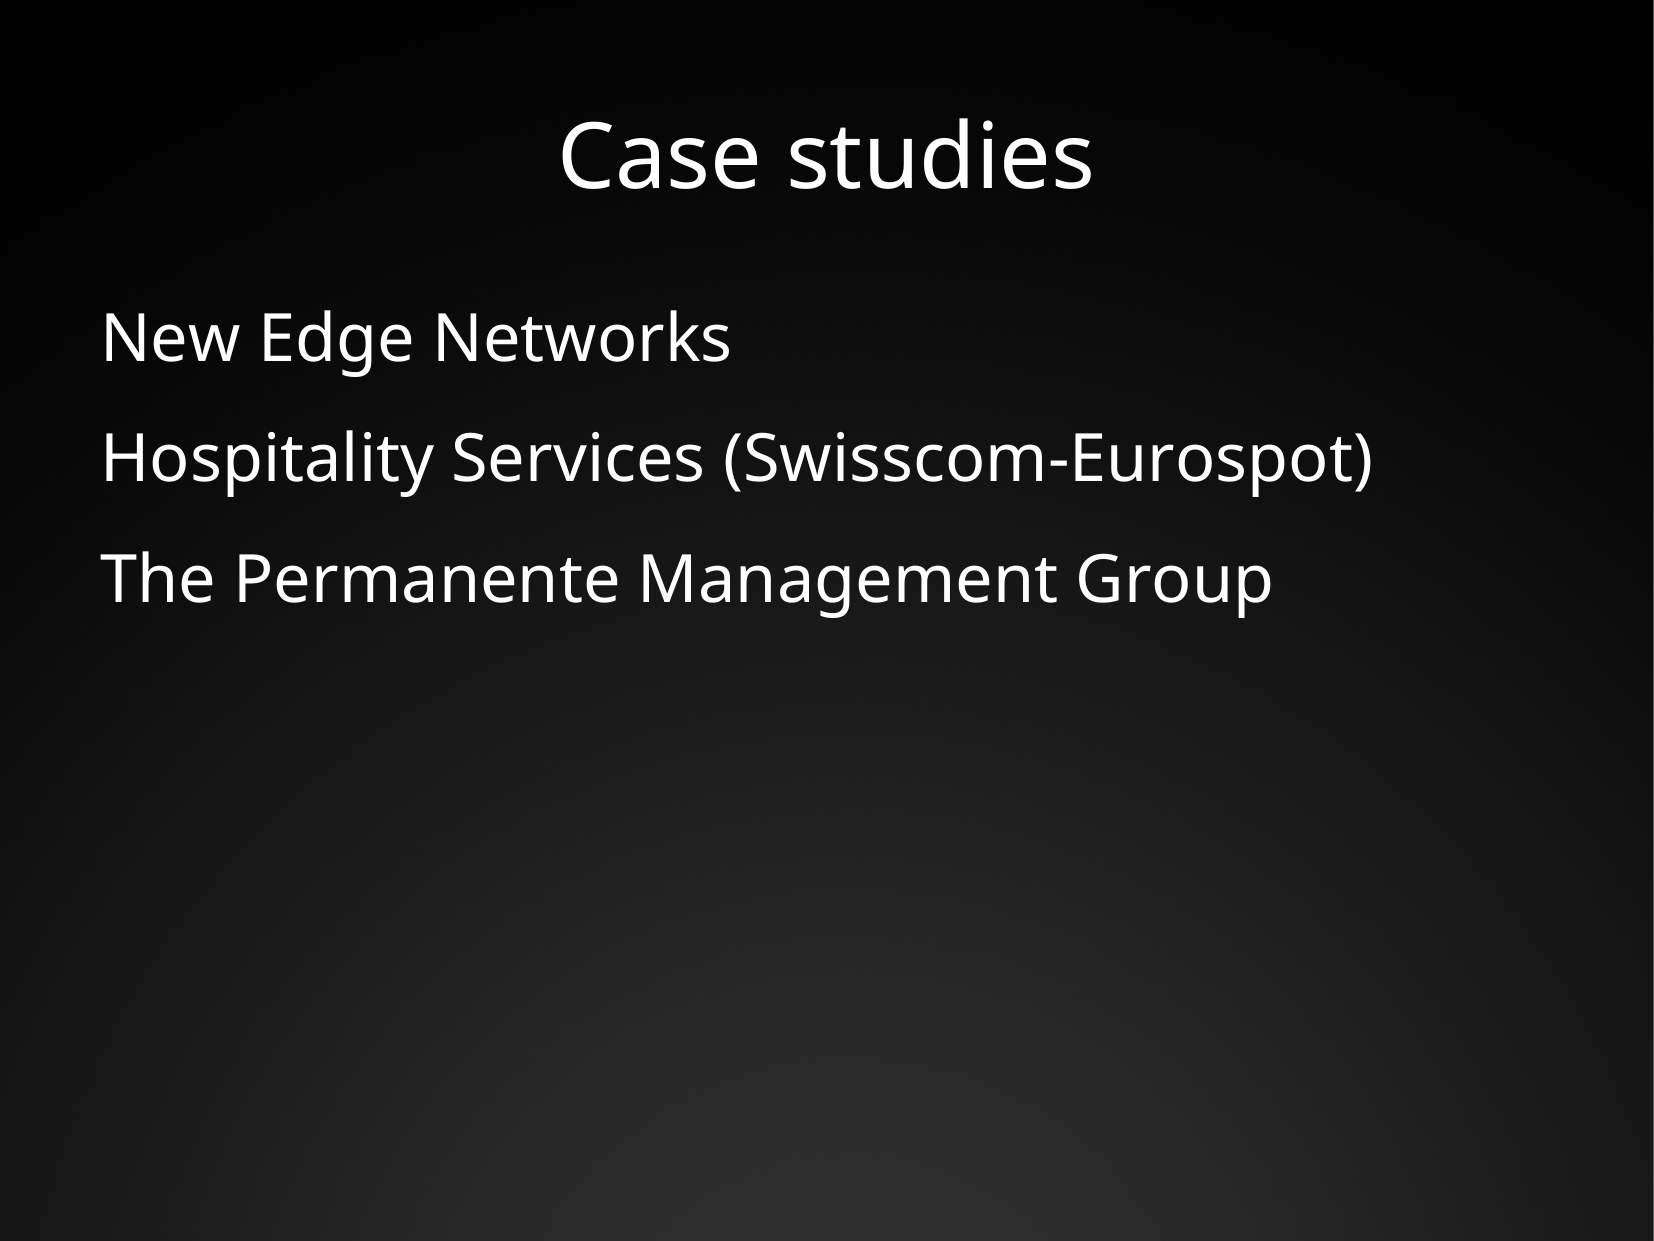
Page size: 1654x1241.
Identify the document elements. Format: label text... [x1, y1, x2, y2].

picture [0, 0, 1654, 1241]
list New Edge Networks Hospitality Services (Swisscom-Eurospot) The Permanente Management Group [82, 290, 1571, 1109]
title Case studies [82, 49, 1571, 257]
